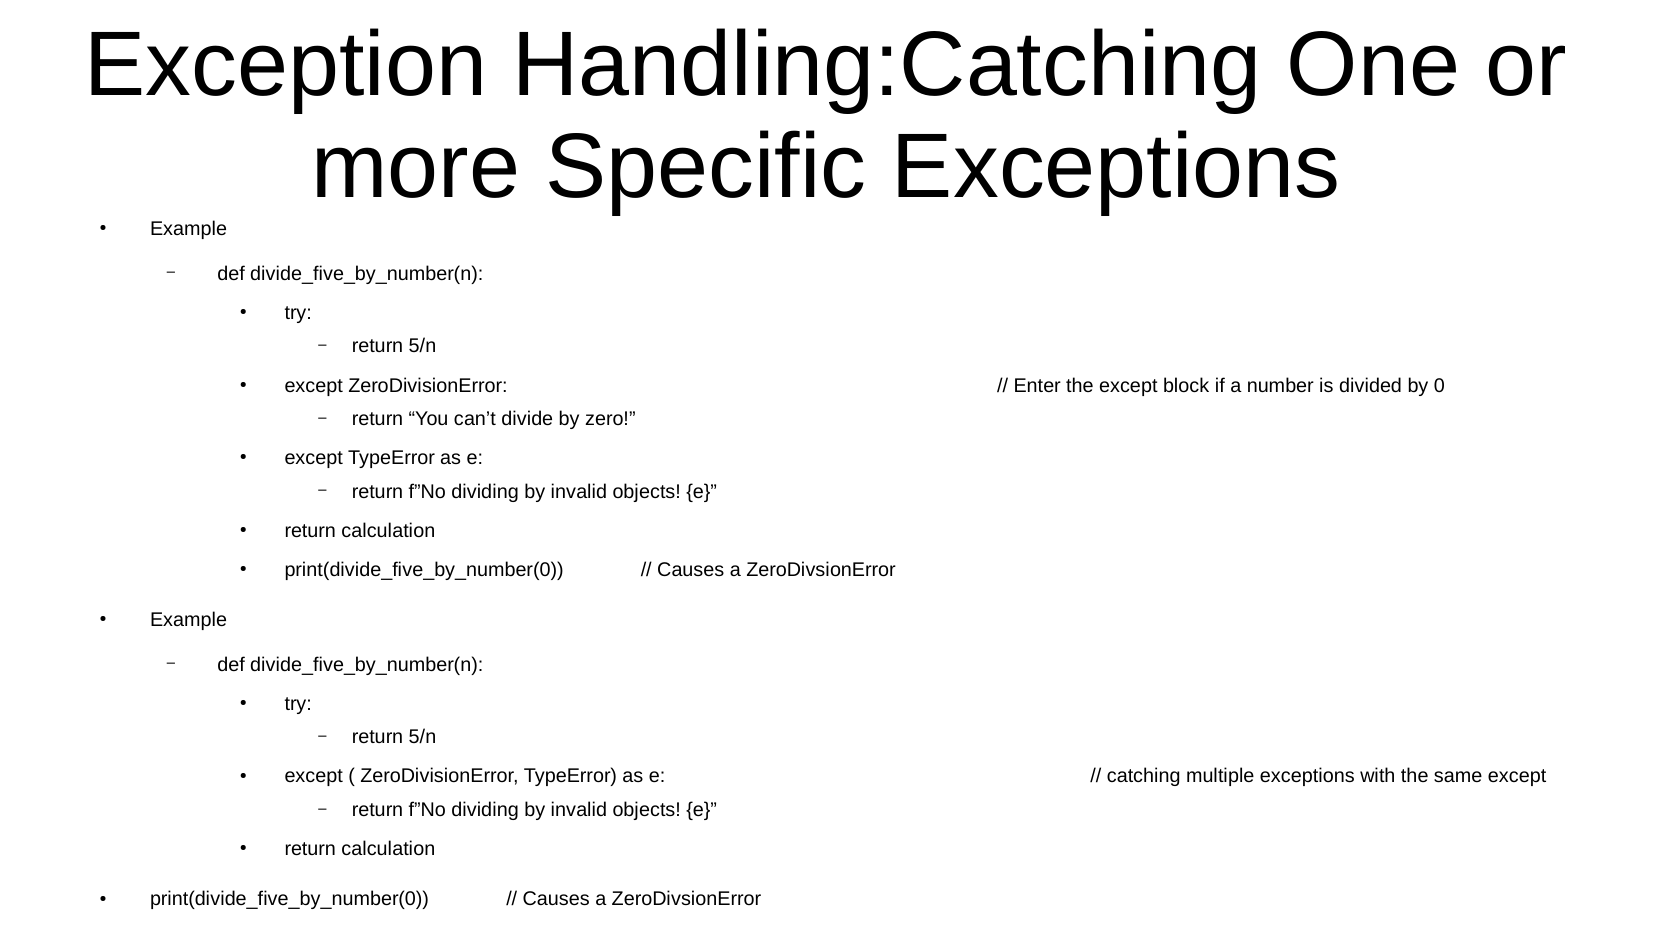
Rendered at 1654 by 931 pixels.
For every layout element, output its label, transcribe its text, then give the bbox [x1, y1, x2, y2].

list Example def divide_five_by_number(n): try: return 5/n except ZeroDivisionError: // Enter the except block if a number is divided by 0 return “You can’t divide by zero!” except TypeError as e: return f”No dividing by invalid objects! {e}” return calculation print(divide_five_by_number(0)) // Causes a ZeroDivsionError Example def divide_five_by_number(n): try: return 5/n except ( ZeroDivisionError, TypeError) as e: // catching multiple exceptions with the same except return f”No dividing by invalid objects! {e}” return calculation print(divide_five_by_number(0)) // Causes a ZeroDivsionError [82, 217, 1636, 916]
title Exception Handling:Catching One or more Specific Exceptions [82, 12, 1571, 217]
